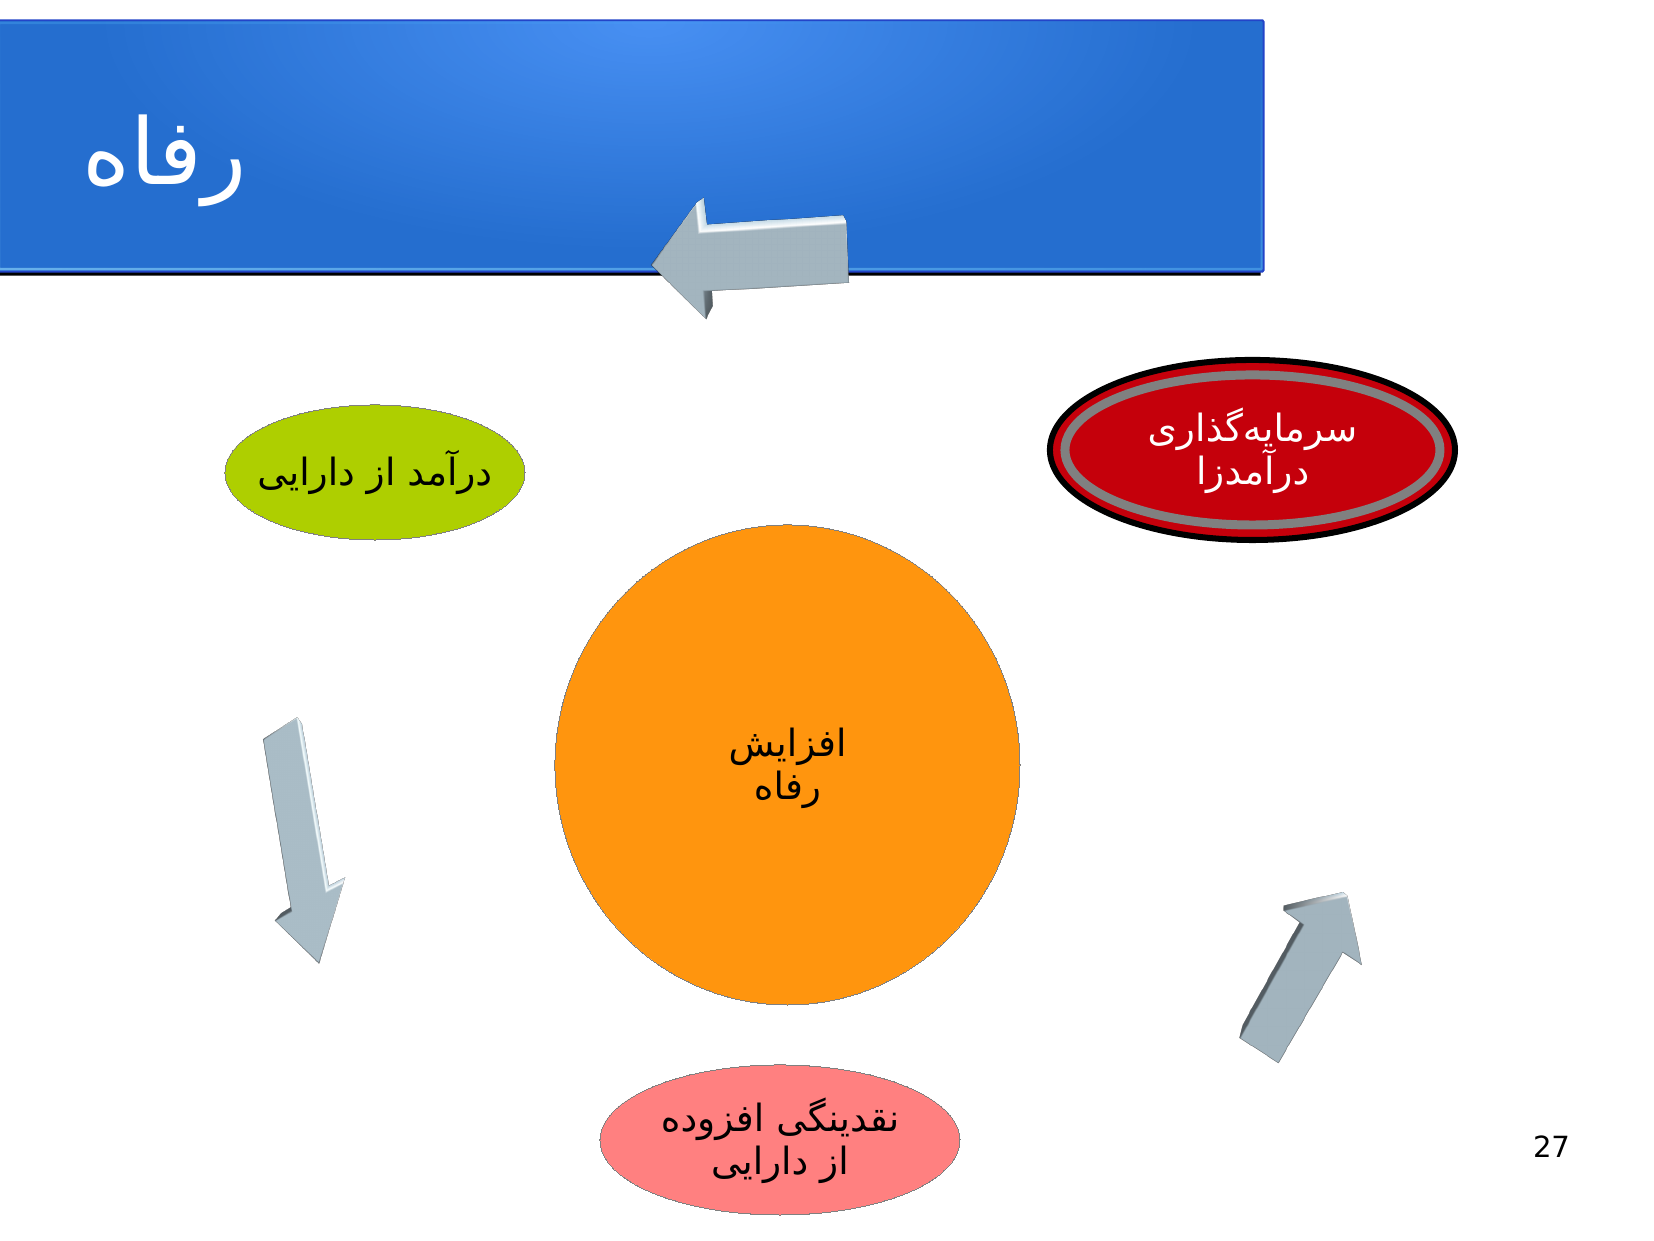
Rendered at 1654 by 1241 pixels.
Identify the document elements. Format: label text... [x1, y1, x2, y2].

text_box [1049, 359, 1456, 541]
text_box افزایش رفاه [554, 524, 1021, 1006]
text_box نقدینگی افزوده از دارایی [599, 1064, 961, 1216]
title رفاه [82, 49, 1250, 257]
text_box درآمد از دارایی [224, 404, 526, 541]
text_box سرمایه‌گذاری درآمدزا [1064, 374, 1441, 526]
